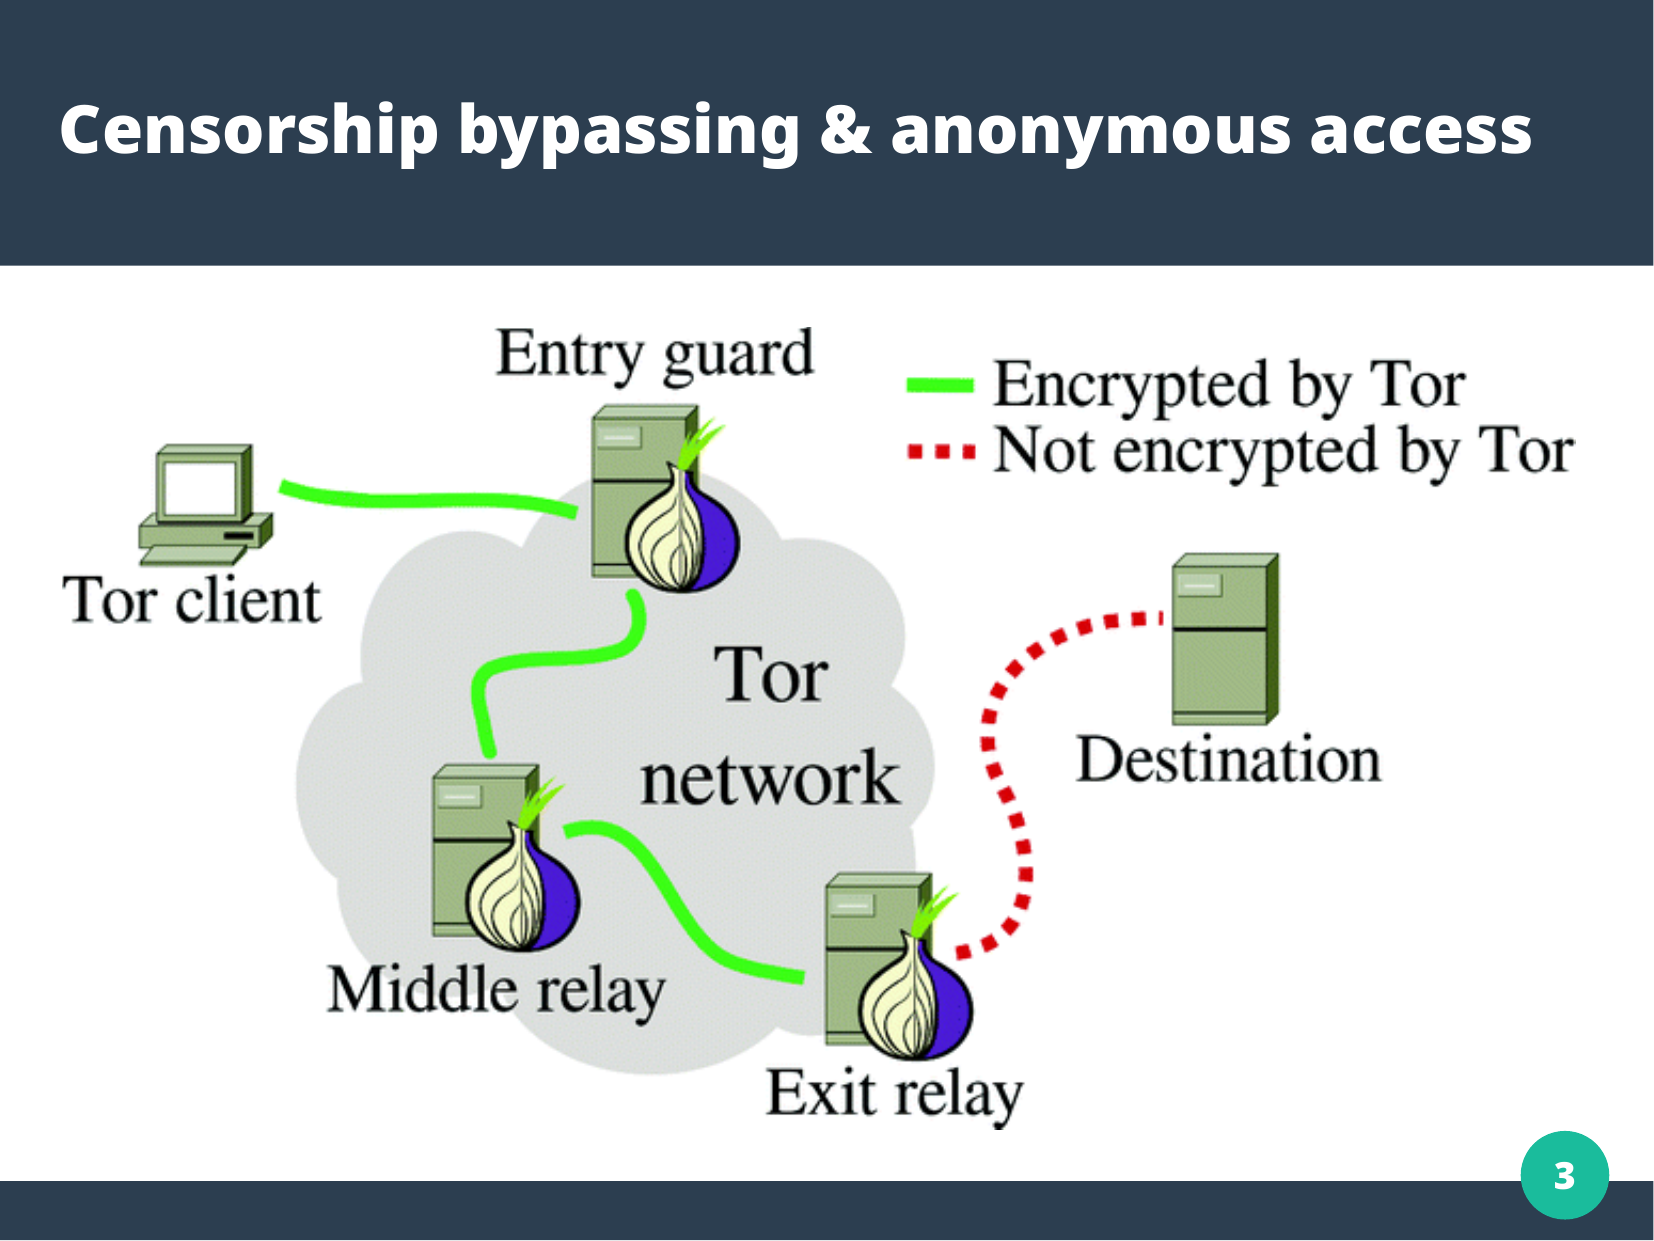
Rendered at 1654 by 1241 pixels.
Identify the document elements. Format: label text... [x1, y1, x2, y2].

picture [62, 327, 1576, 1130]
title Censorship bypassing & anonymous access [59, 49, 1595, 207]
